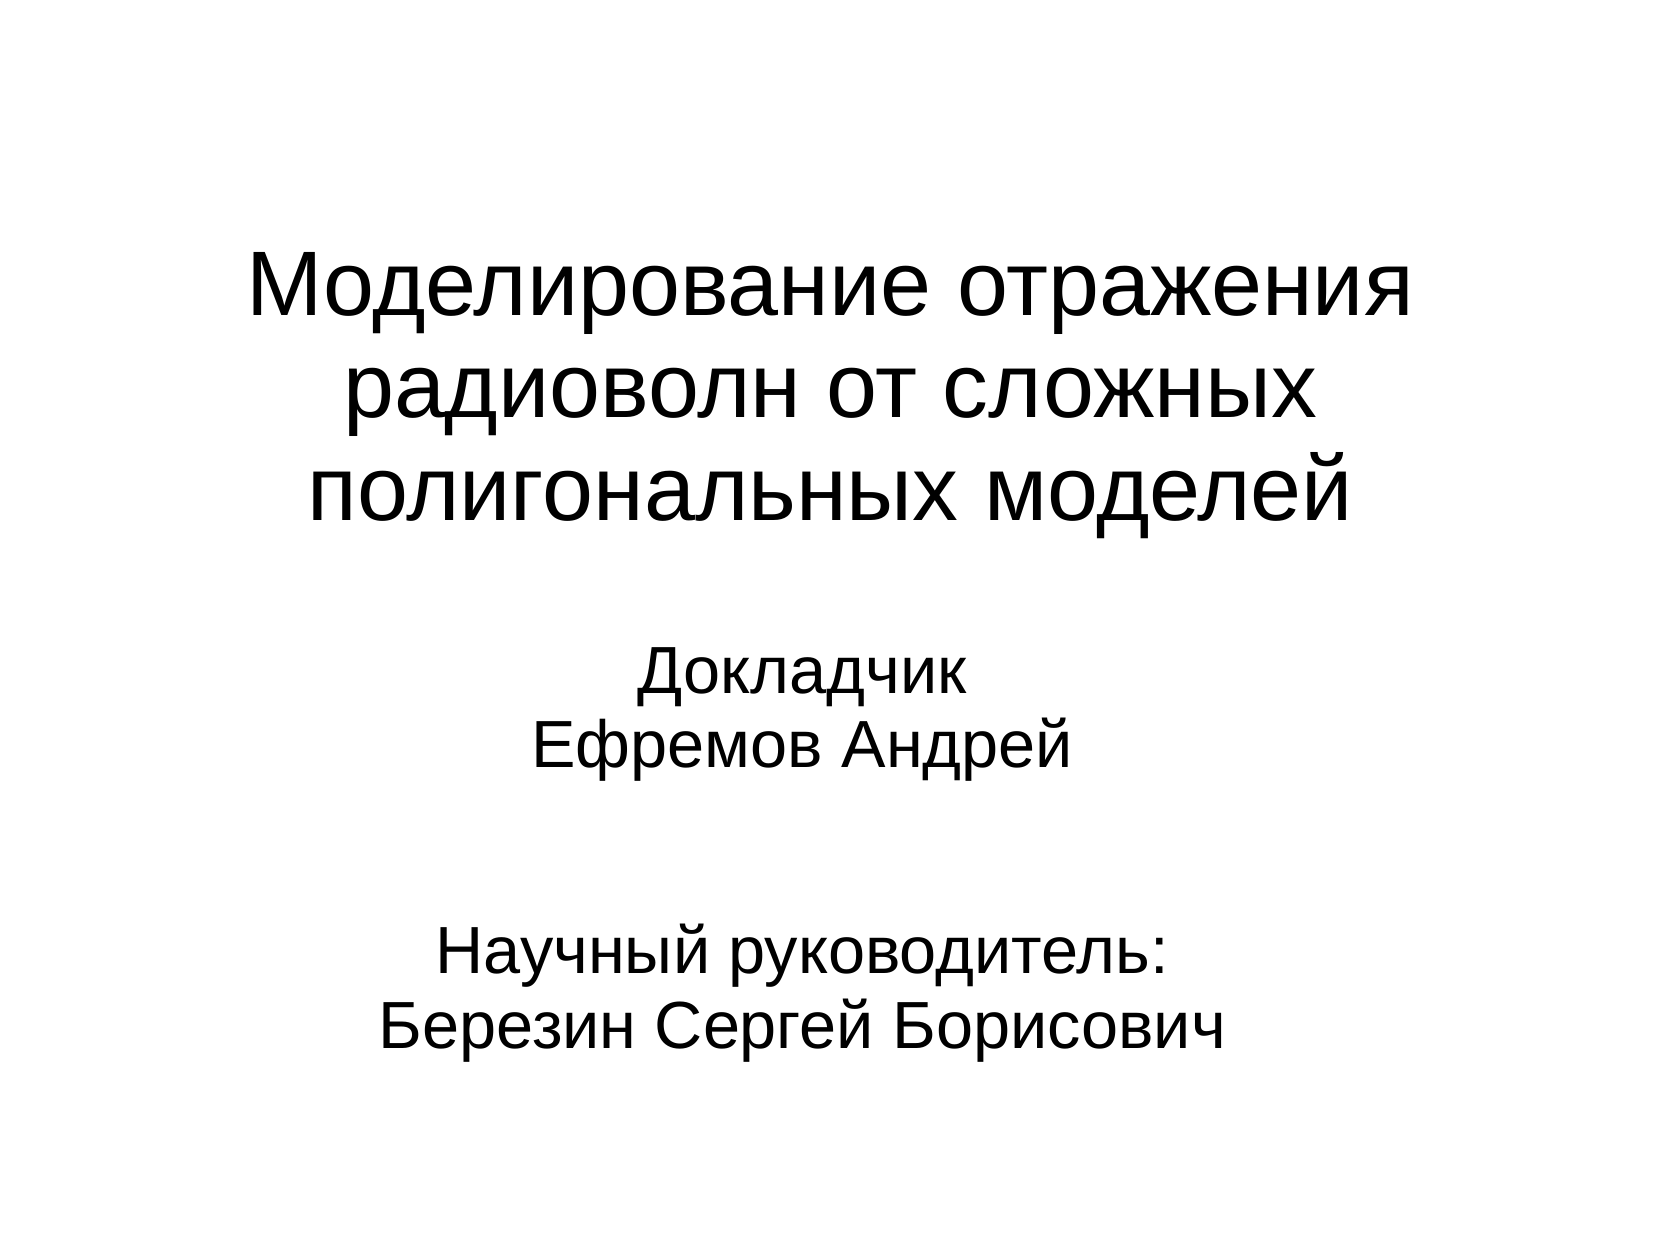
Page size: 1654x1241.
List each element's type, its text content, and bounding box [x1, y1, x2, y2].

title Моделирование отражения радиоволн от сложных полигональных моделей [86, 232, 1576, 541]
subtitle Научный руководитель: Березин Сергей Борисович [74, 890, 1531, 1096]
text_box Докладчик Ефремов Андрей [74, 600, 1531, 890]
